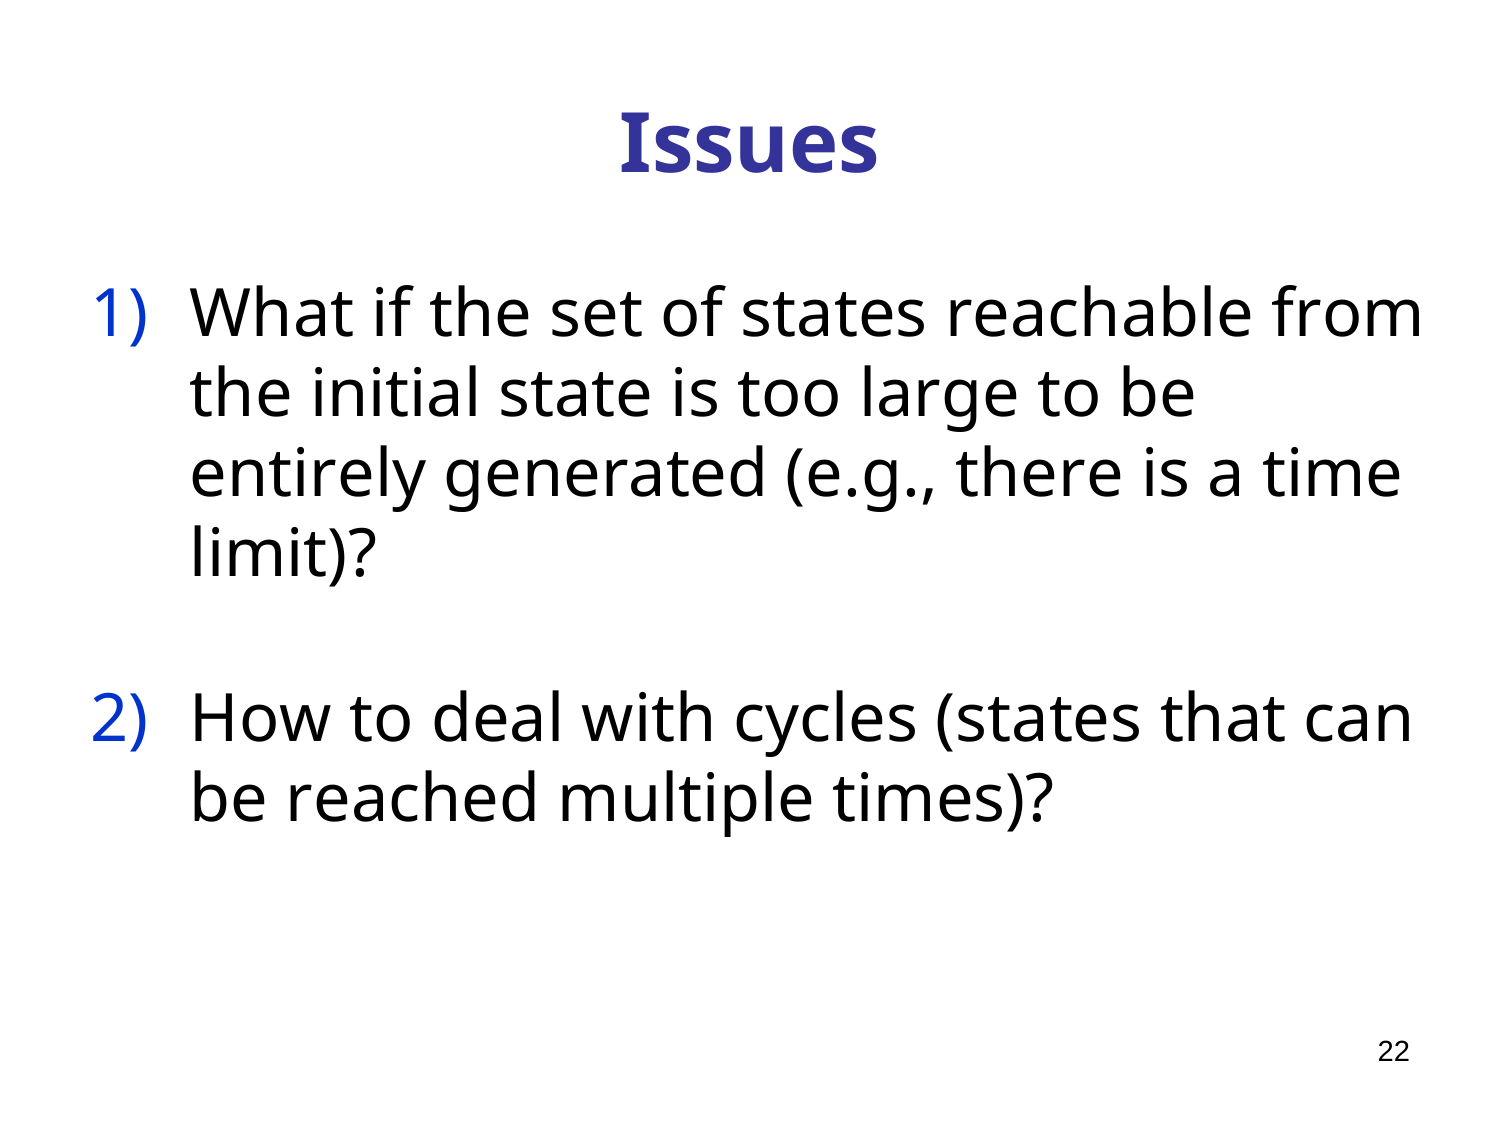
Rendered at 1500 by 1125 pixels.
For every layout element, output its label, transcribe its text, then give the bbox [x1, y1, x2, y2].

list What if the set of states reachable from the initial state is too large to be entirely generated (e.g., there is a time limit)? How to deal with cycles (states that can be reached multiple times)? [74, 262, 1450, 1005]
title Issues [75, 45, 1426, 233]
text_box <number> [1074, 1024, 1426, 1103]
